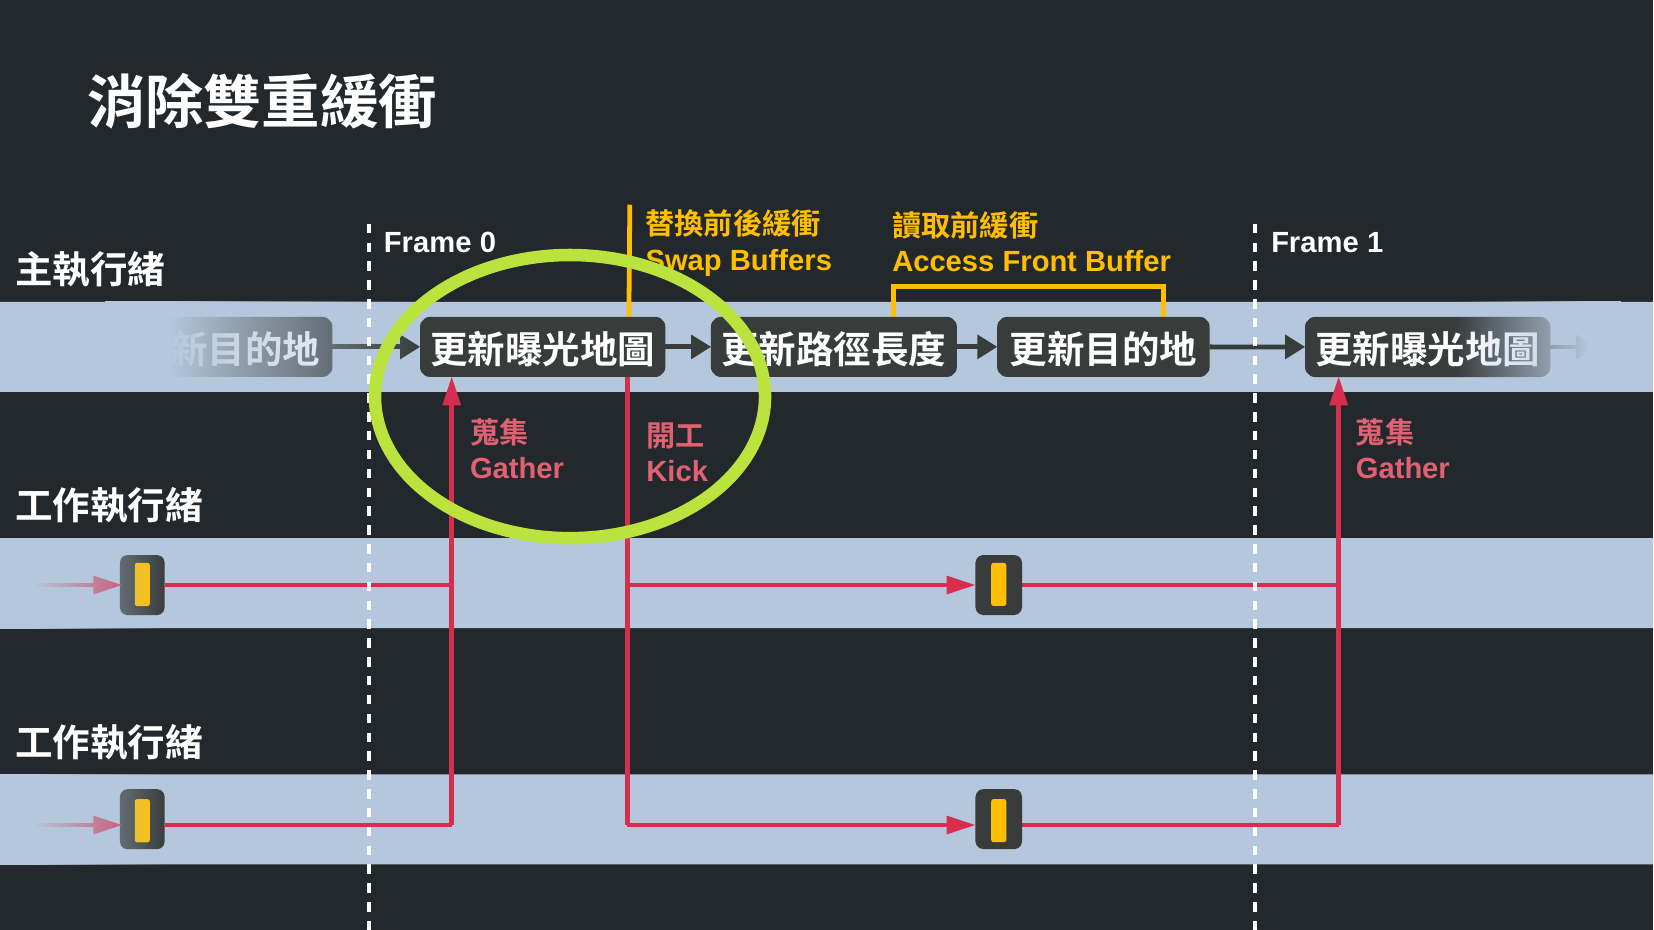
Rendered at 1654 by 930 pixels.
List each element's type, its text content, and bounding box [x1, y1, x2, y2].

text_box [0, 255, 1337, 629]
text_box [1341, 538, 1653, 629]
text_box 工作執行緒 [0, 469, 218, 534]
text_box [0, 538, 449, 629]
text_box 工作執行緒 [0, 705, 218, 770]
text_box [1166, 301, 1653, 392]
text_box [896, 301, 1161, 346]
text_box [0, 774, 1653, 865]
text_box 替換前後緩衝 Swap Buffers [630, 193, 863, 314]
text_box [630, 538, 1336, 629]
text_box 主執行緒 [0, 232, 181, 298]
text_box 消除雙重緩衝 [72, 72, 466, 146]
text_box 更新曝光地圖 [1305, 316, 1455, 378]
text_box 蒐集 Gather [1341, 402, 1465, 490]
text_box 更新目的地 [997, 316, 1210, 377]
text_box Frame 1 [1256, 219, 1399, 267]
text_box 更新路徑長度 [732, 316, 957, 377]
text_box 讀取前緩衝 Access Front Buffer [877, 195, 1200, 285]
text_box Frame 0 [369, 219, 512, 267]
